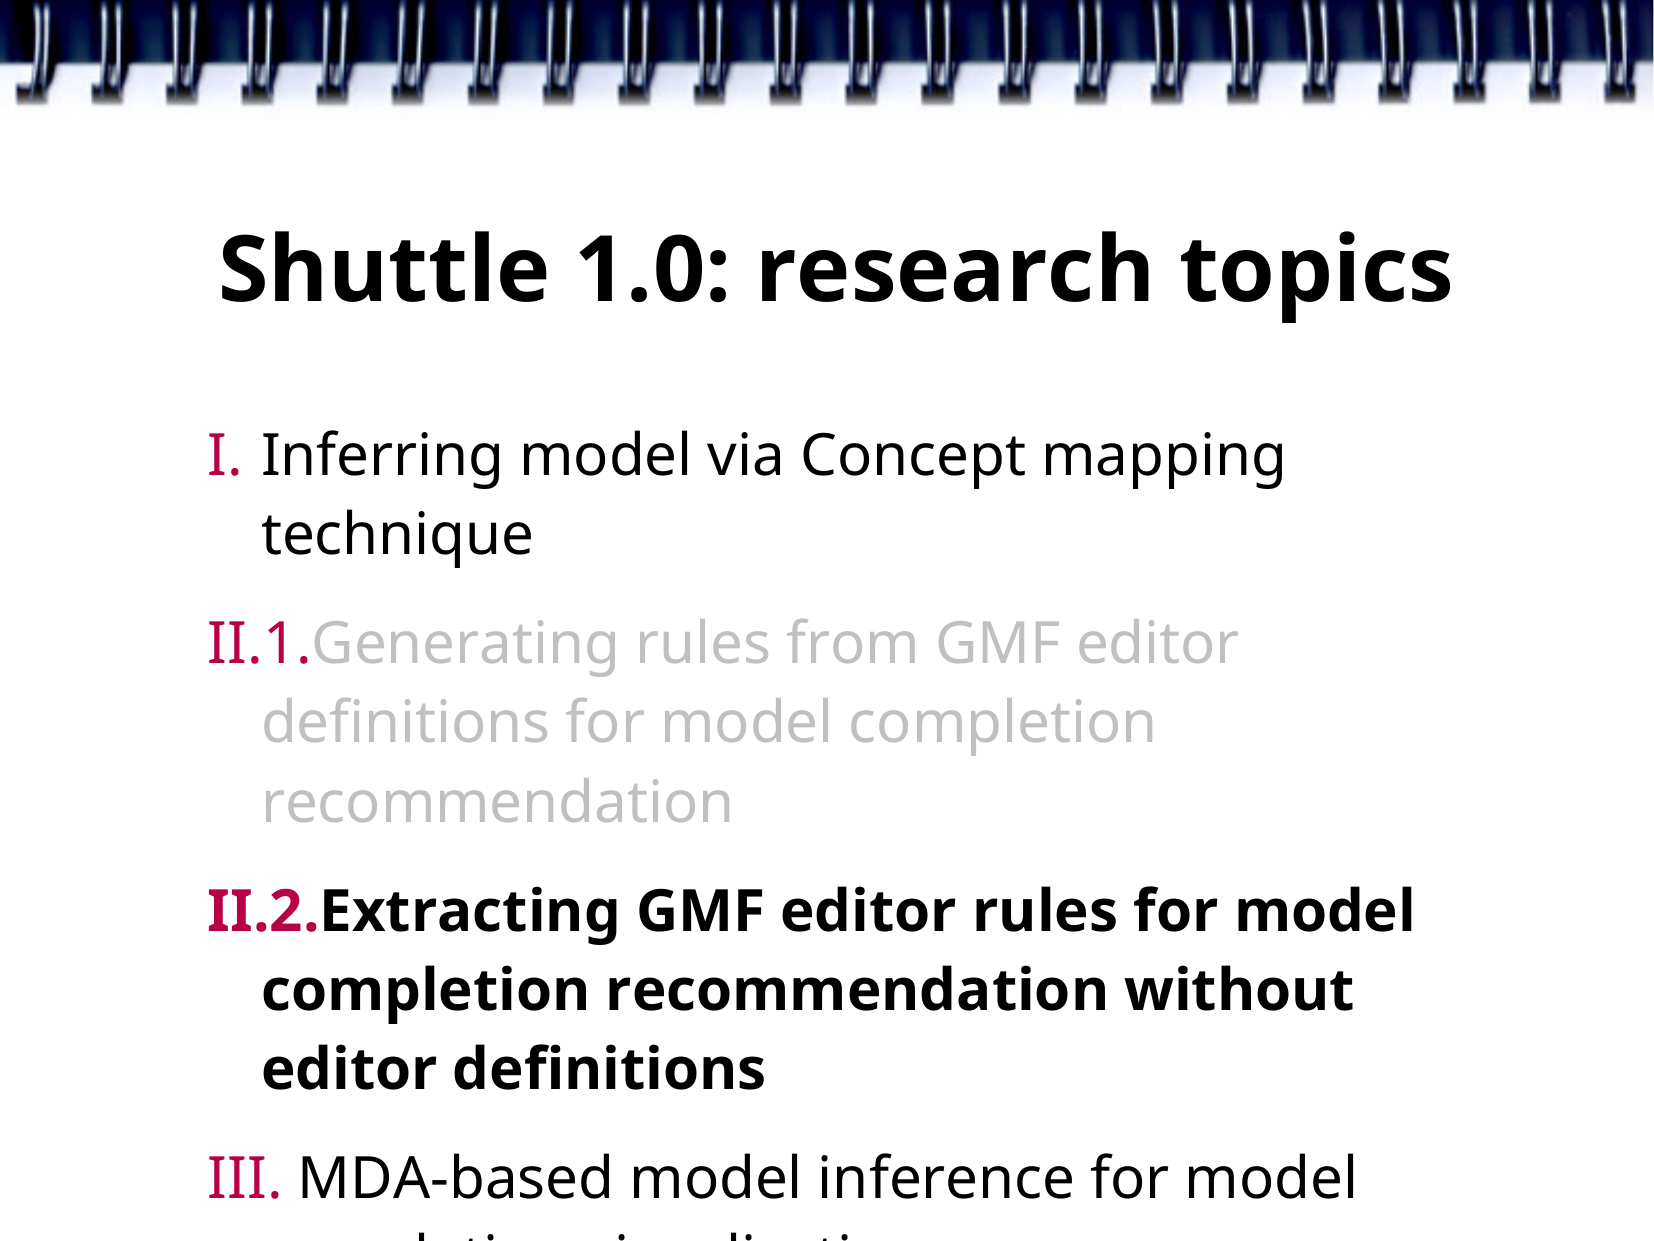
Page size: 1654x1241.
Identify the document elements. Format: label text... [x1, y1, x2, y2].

title Shuttle 1.0: research topics [139, 169, 1535, 362]
picture [0, 0, 1654, 121]
list Inferring model via Concept mapping technique Generating rules from GMF editor definitions for model completion recommendation Extracting GMF editor rules for model completion recommendation without editor definitions III. MDA-based model inference for model completion visualization [190, 413, 1506, 1195]
